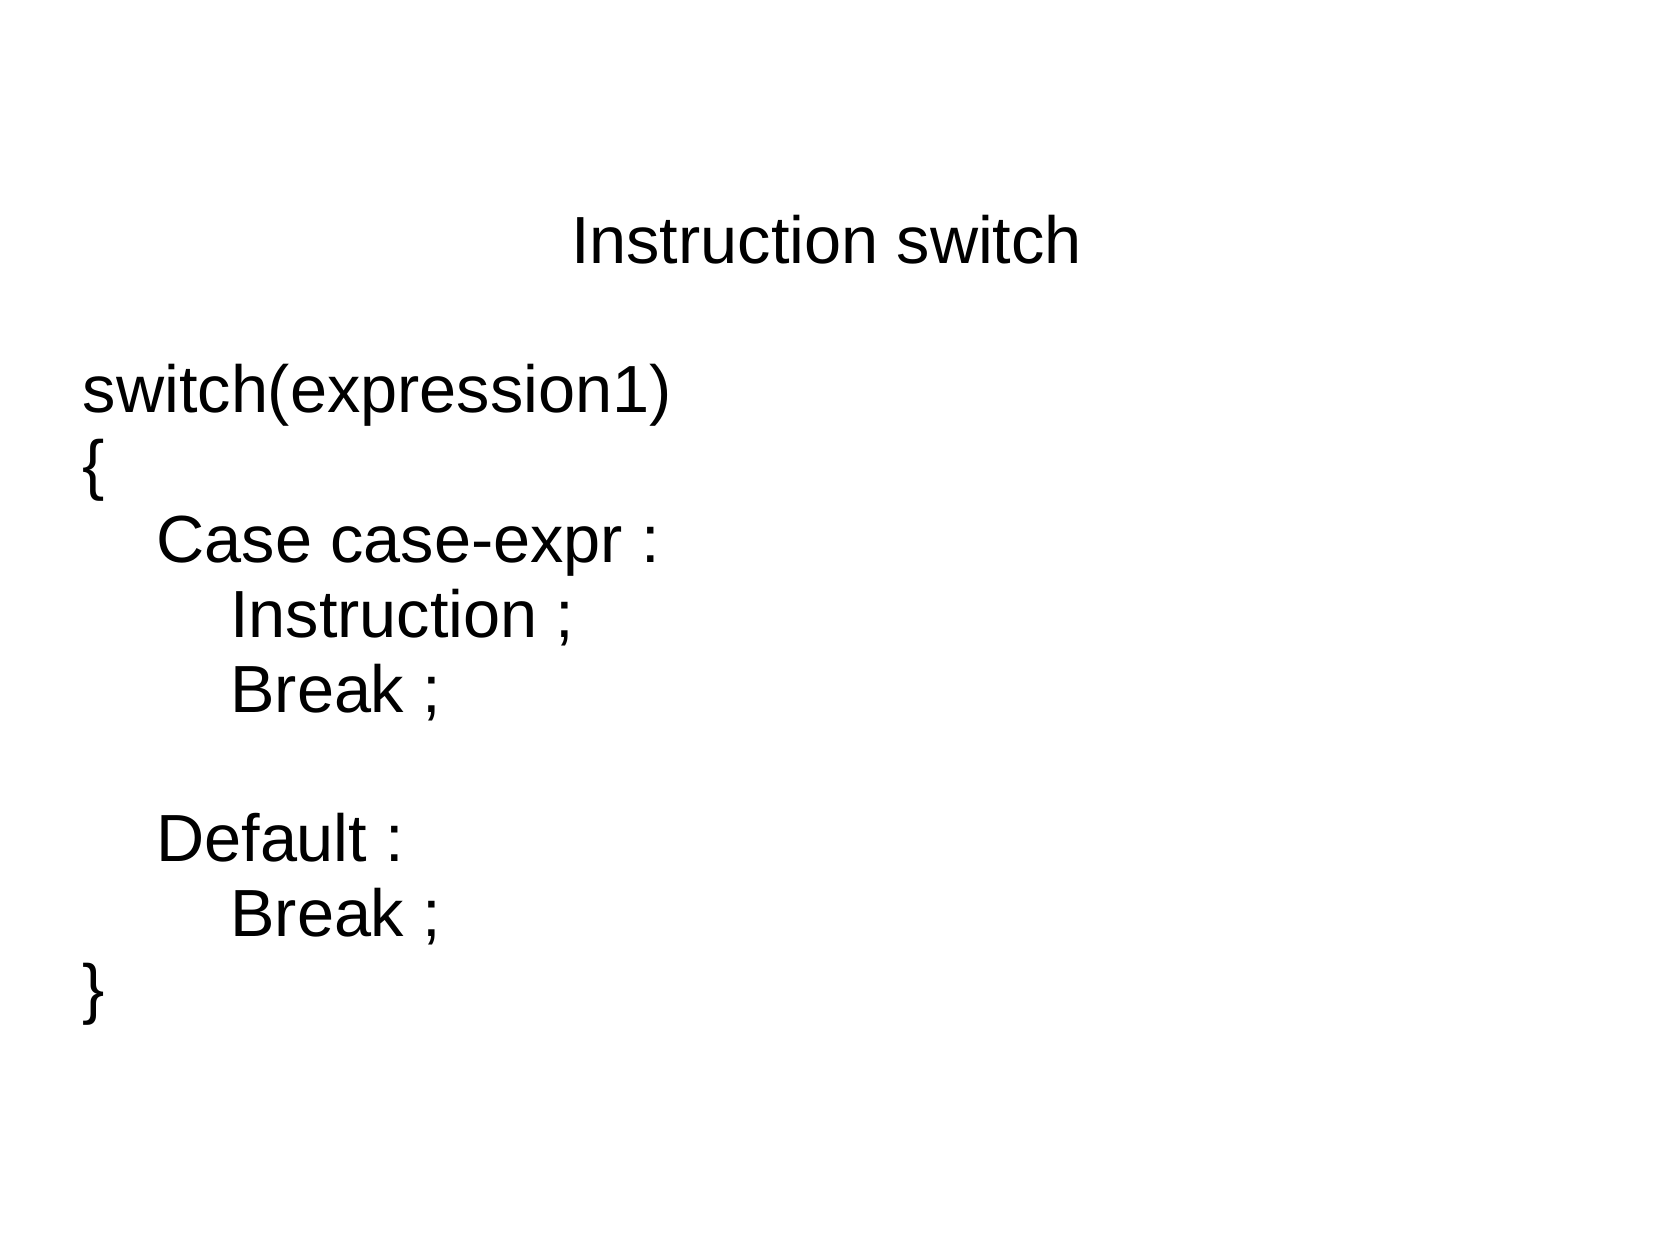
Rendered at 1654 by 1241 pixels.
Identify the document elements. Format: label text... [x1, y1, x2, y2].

subtitle Instruction switch switch(expression1) { Case case-expr : Instruction ; Break ; Default : Break ; } [82, 23, 1571, 1205]
